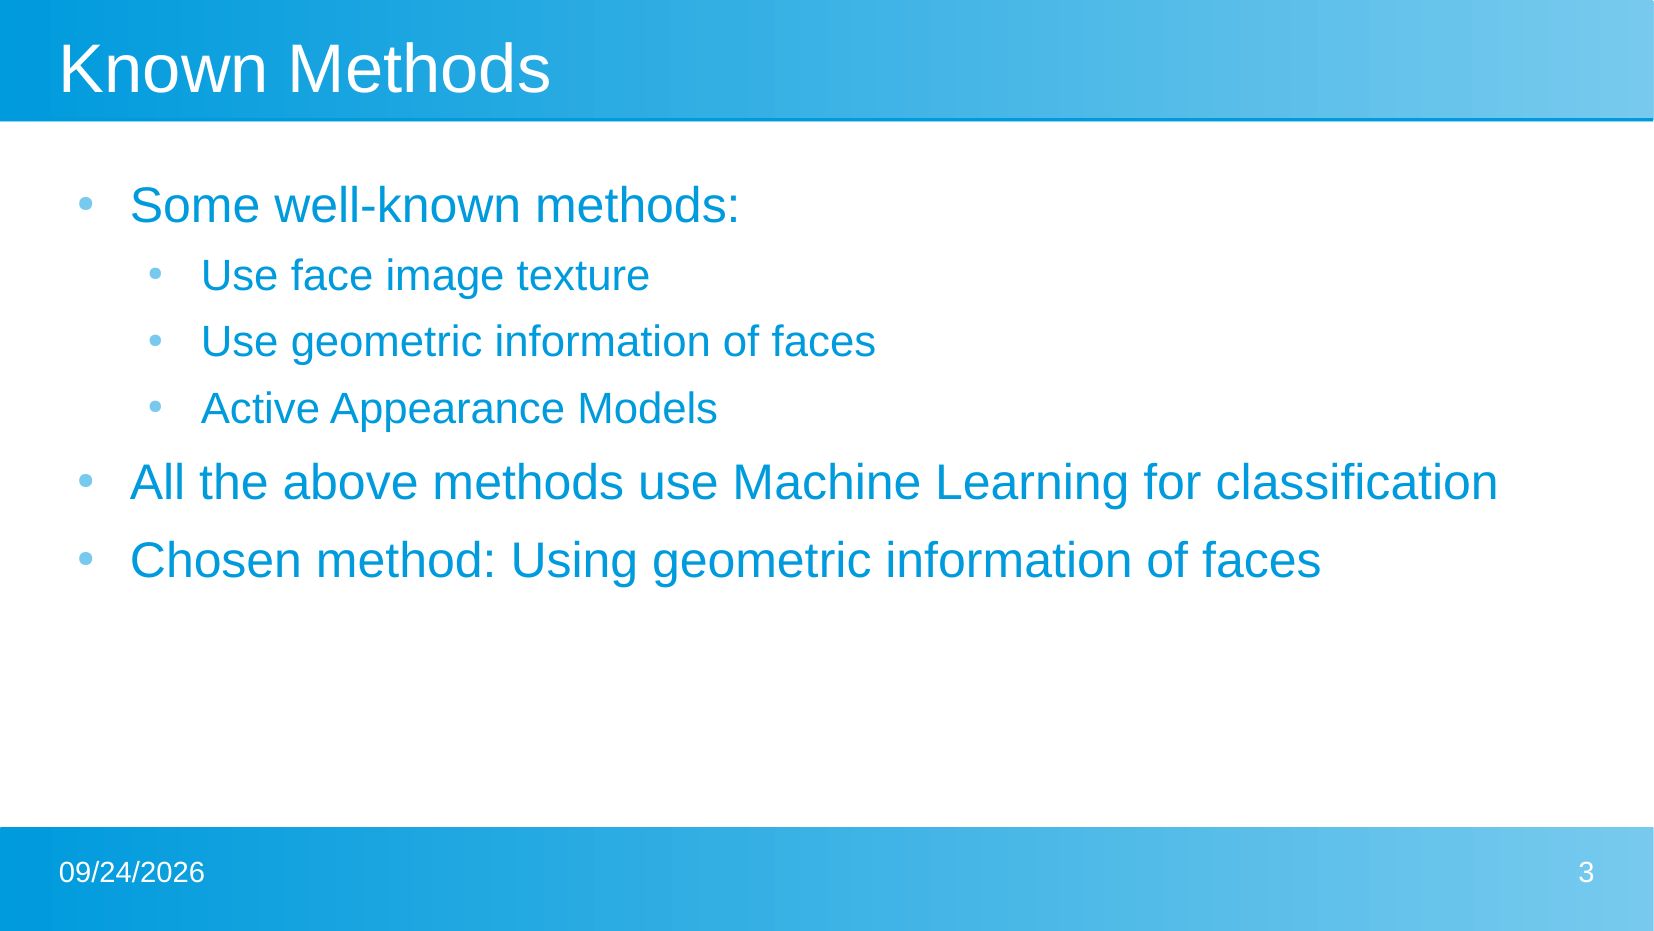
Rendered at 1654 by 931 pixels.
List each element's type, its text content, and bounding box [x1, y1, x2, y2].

title Known Methods [59, 29, 1595, 108]
list Some well-known methods: Use face image texture Use geometric information of faces Active Appearance Models All the above methods use Machine Learning for classification Chosen method: Using geometric information of faces [59, 177, 1595, 768]
